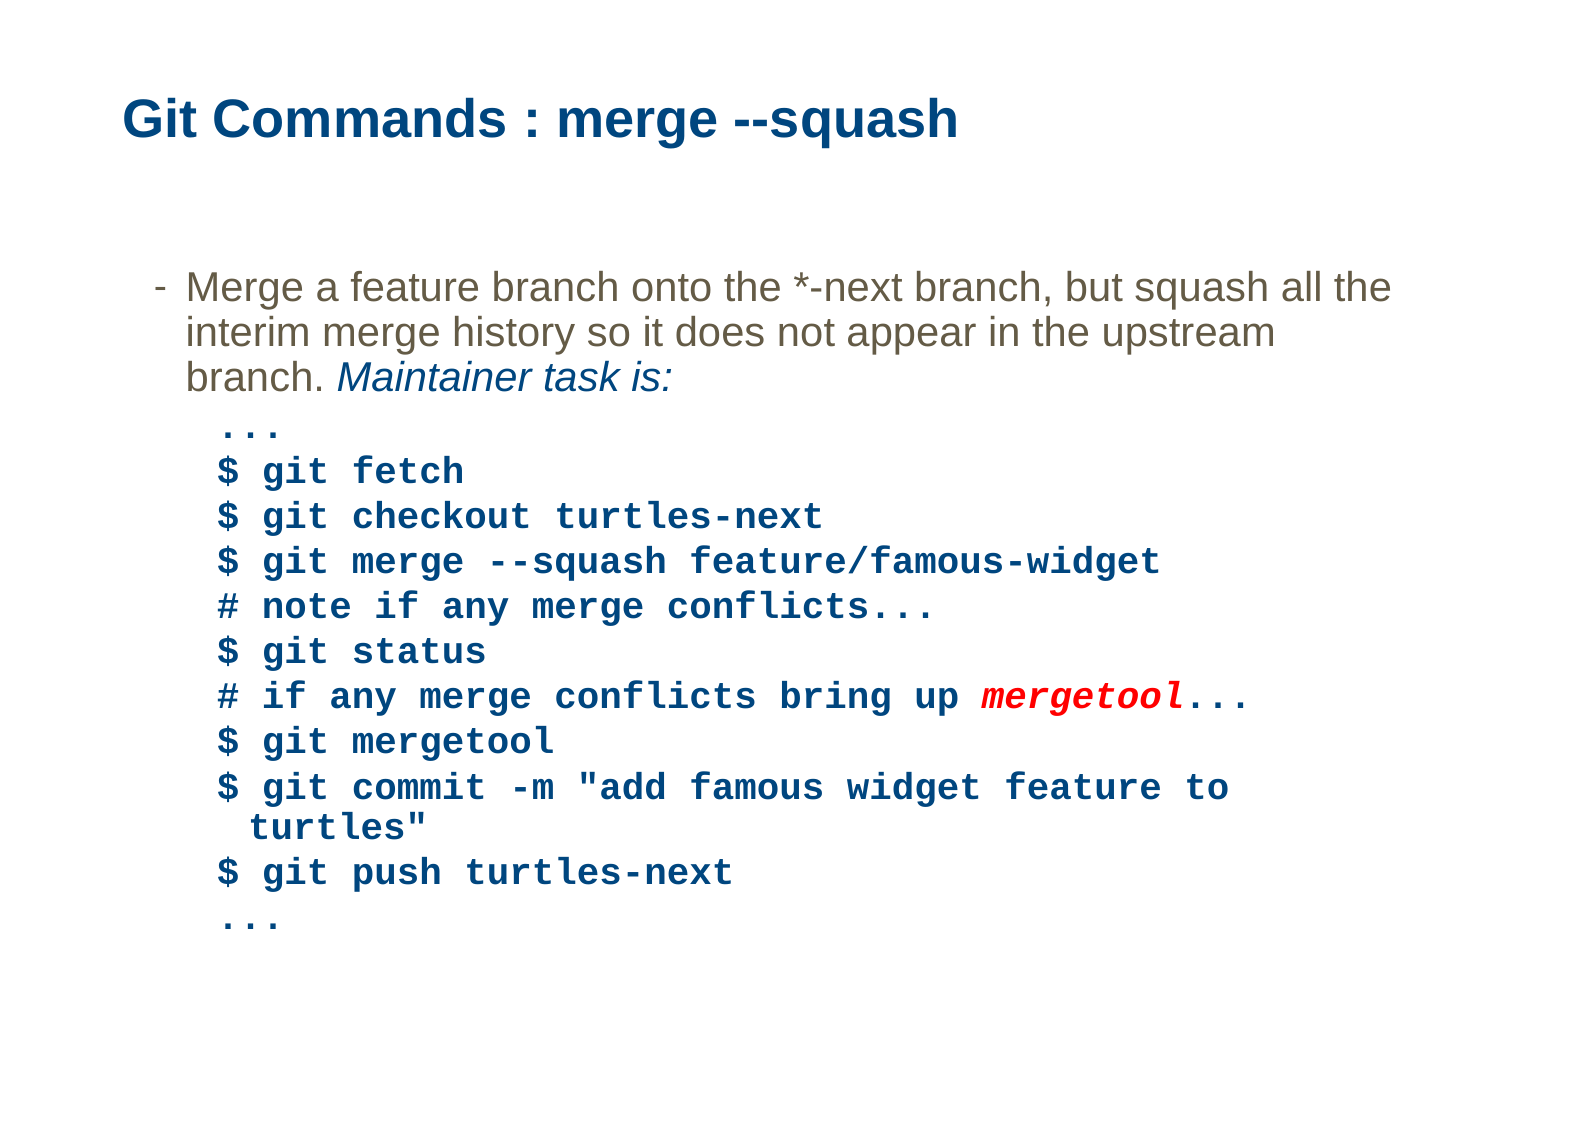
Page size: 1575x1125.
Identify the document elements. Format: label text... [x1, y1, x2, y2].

title Git Commands : merge --squash [122, 76, 1541, 157]
list Merge a feature branch onto the *-next branch, but squash all the interim merge history so it does not appear in the upstream branch. Maintainer task is: ... $ git fetch $ git checkout turtles-next $ git merge --squash feature/famous-widget # note if any merge conflicts... $ git status # if any merge conflicts bring up mergetool... $ git mergetool $ git commit -m "add famous widget feature to turtles" $ git push turtles-next ... [122, 265, 1398, 941]
